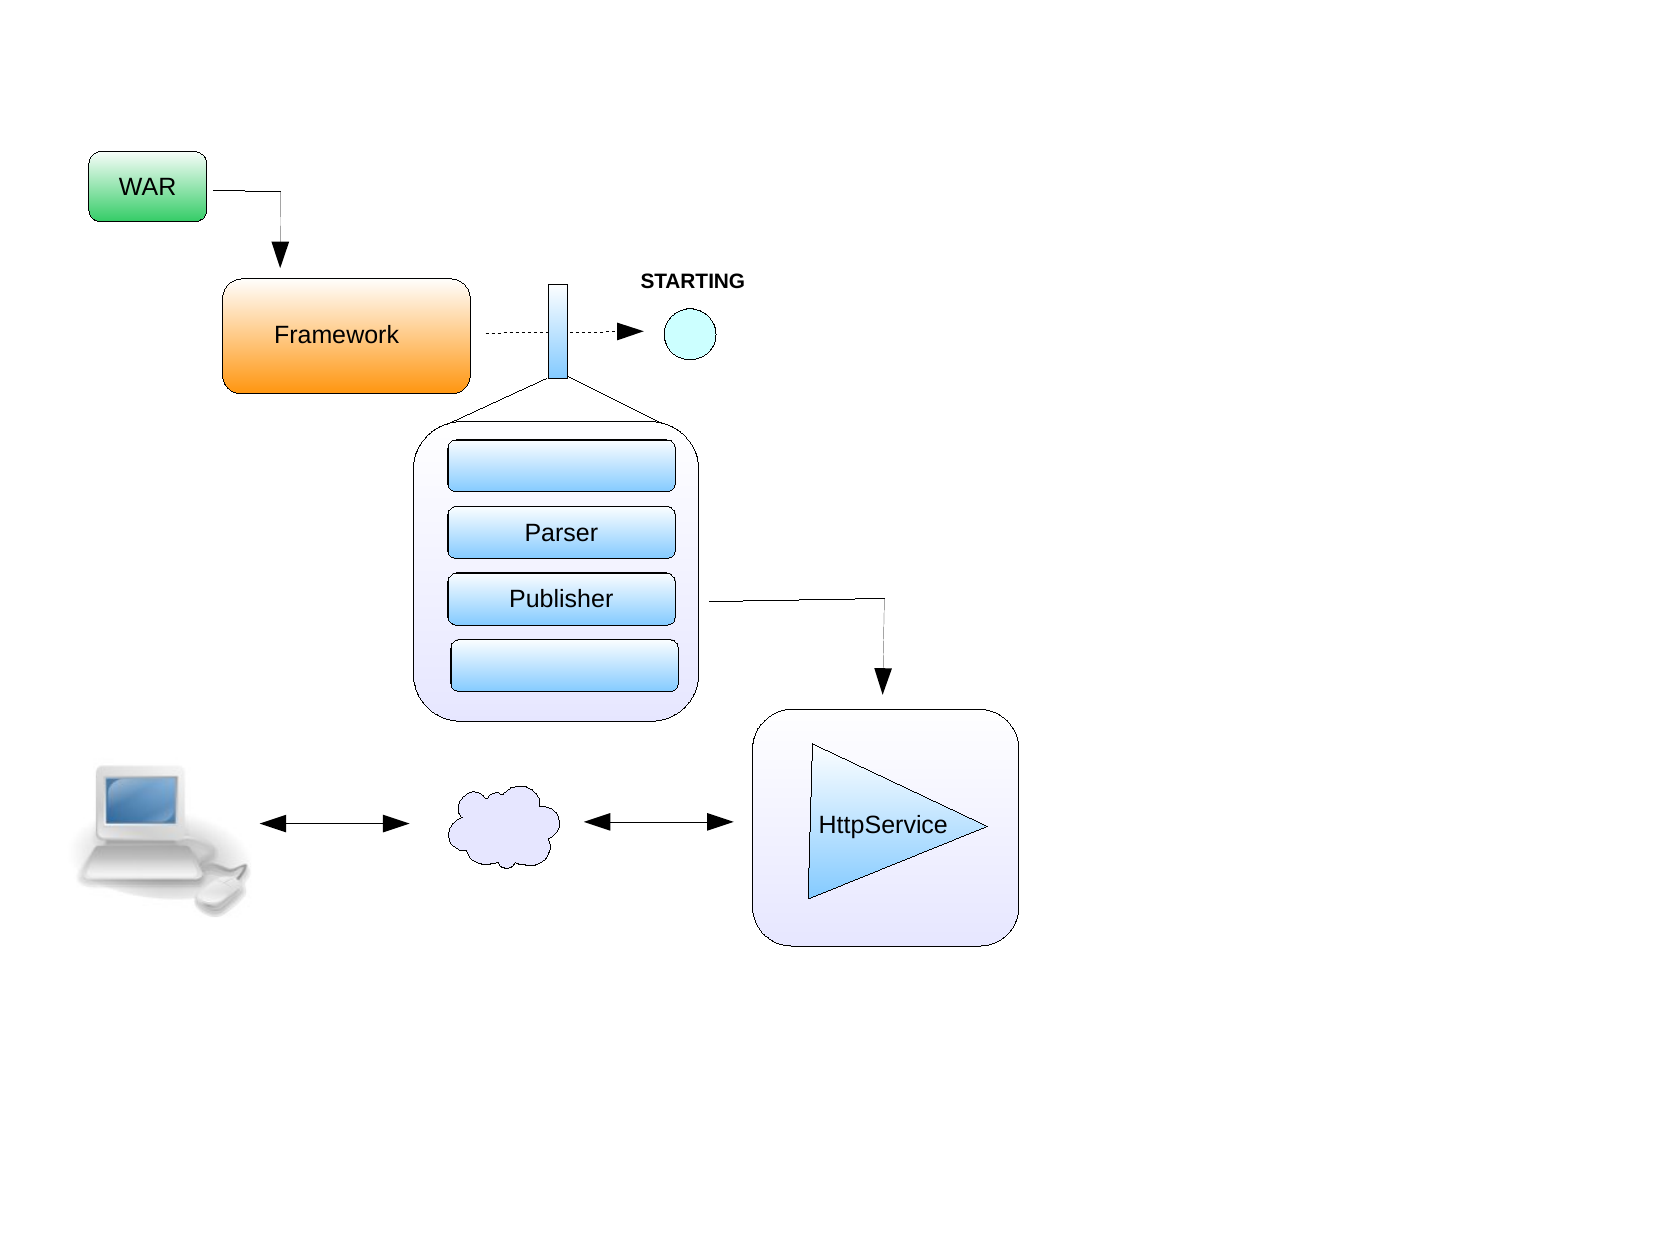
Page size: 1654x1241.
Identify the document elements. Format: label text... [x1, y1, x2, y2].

text_box Parser [447, 506, 676, 559]
text_box [413, 421, 699, 722]
picture [64, 738, 261, 937]
text_box [222, 278, 471, 394]
text_box STARTING [625, 262, 814, 301]
text_box [548, 284, 568, 379]
text_box [752, 709, 1019, 947]
text_box [448, 786, 560, 869]
text_box HttpService [803, 802, 1008, 855]
text_box Publisher [447, 572, 676, 626]
text_box WAR [88, 151, 207, 222]
text_box [664, 308, 717, 360]
text_box Framework [259, 313, 439, 363]
